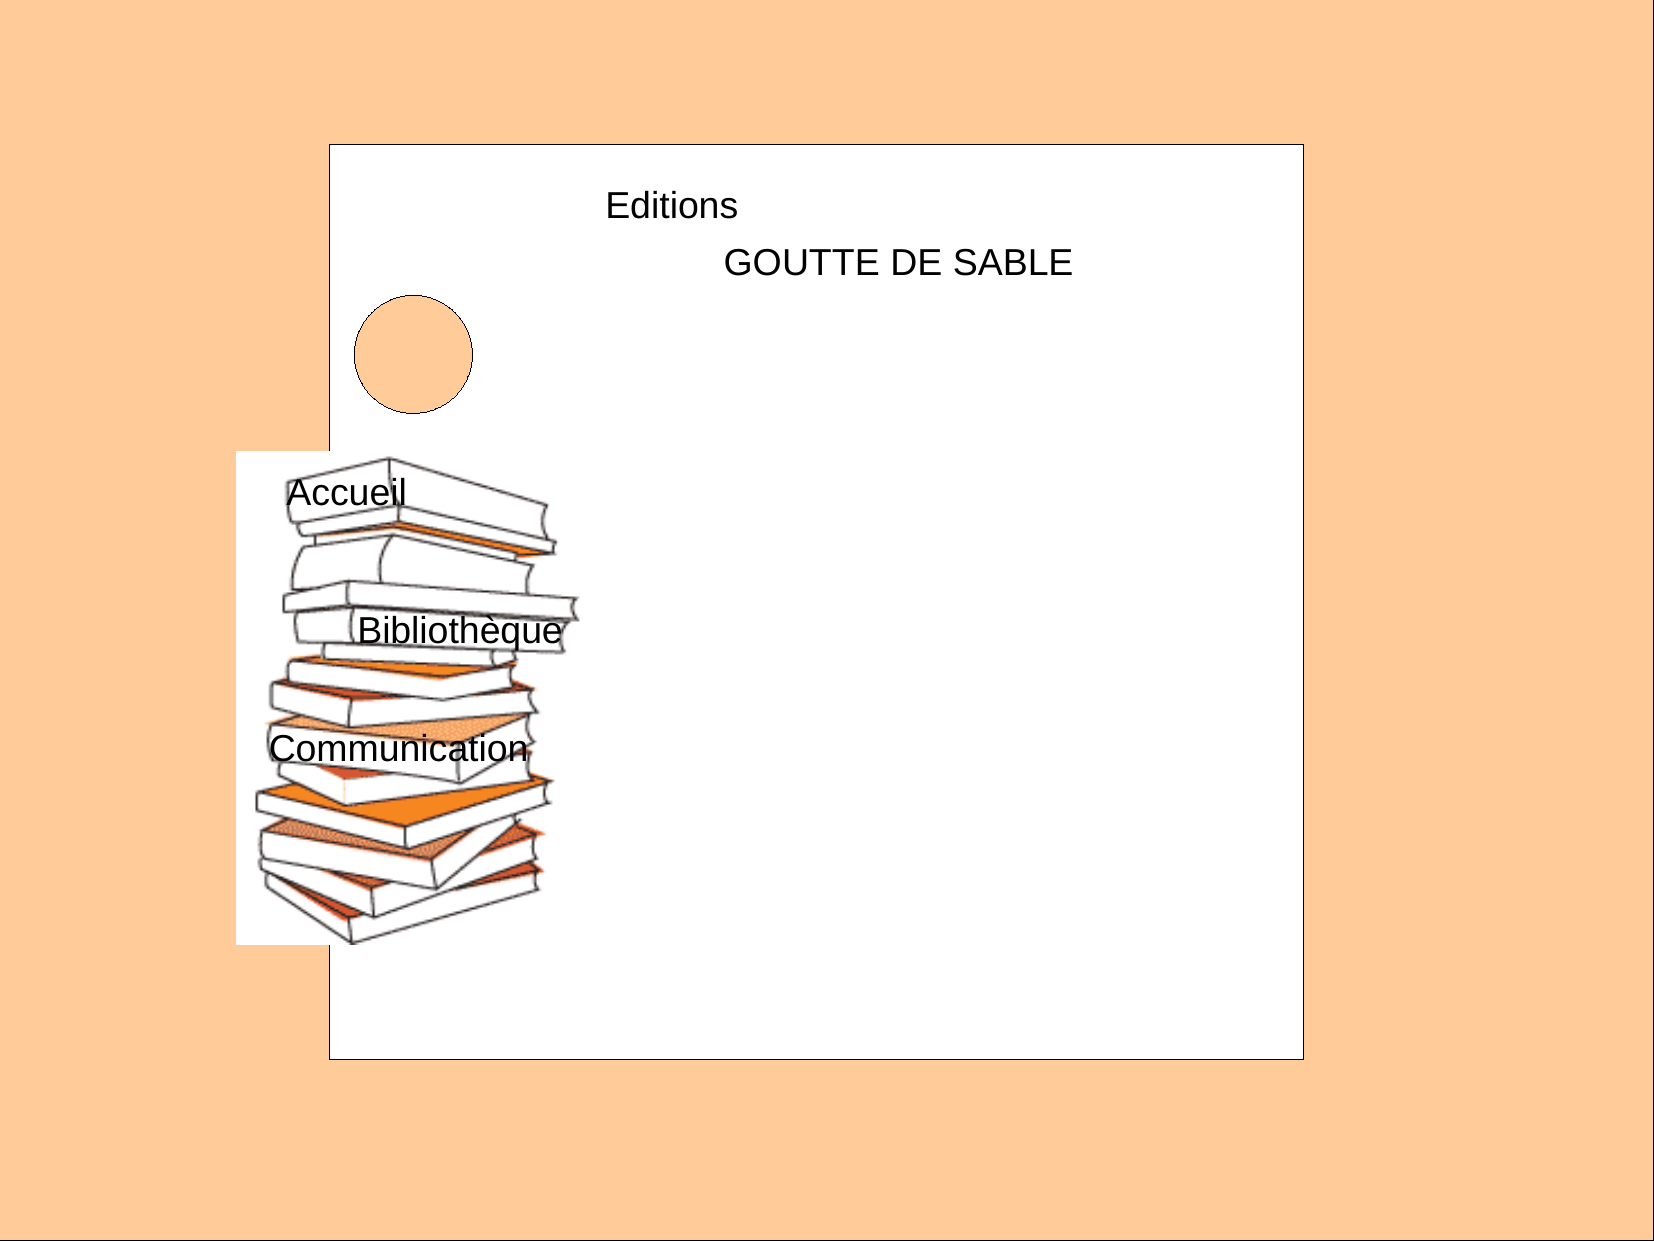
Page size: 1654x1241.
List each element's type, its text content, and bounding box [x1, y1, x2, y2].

text_box [0, 0, 1654, 1241]
text_box GOUTTE DE SABLE [708, 233, 1211, 296]
picture [236, 451, 591, 945]
text_box Communication [253, 720, 544, 782]
text_box Accueil [271, 464, 422, 526]
text_box Bibliothèque [342, 602, 578, 664]
text_box Editions [590, 177, 798, 239]
